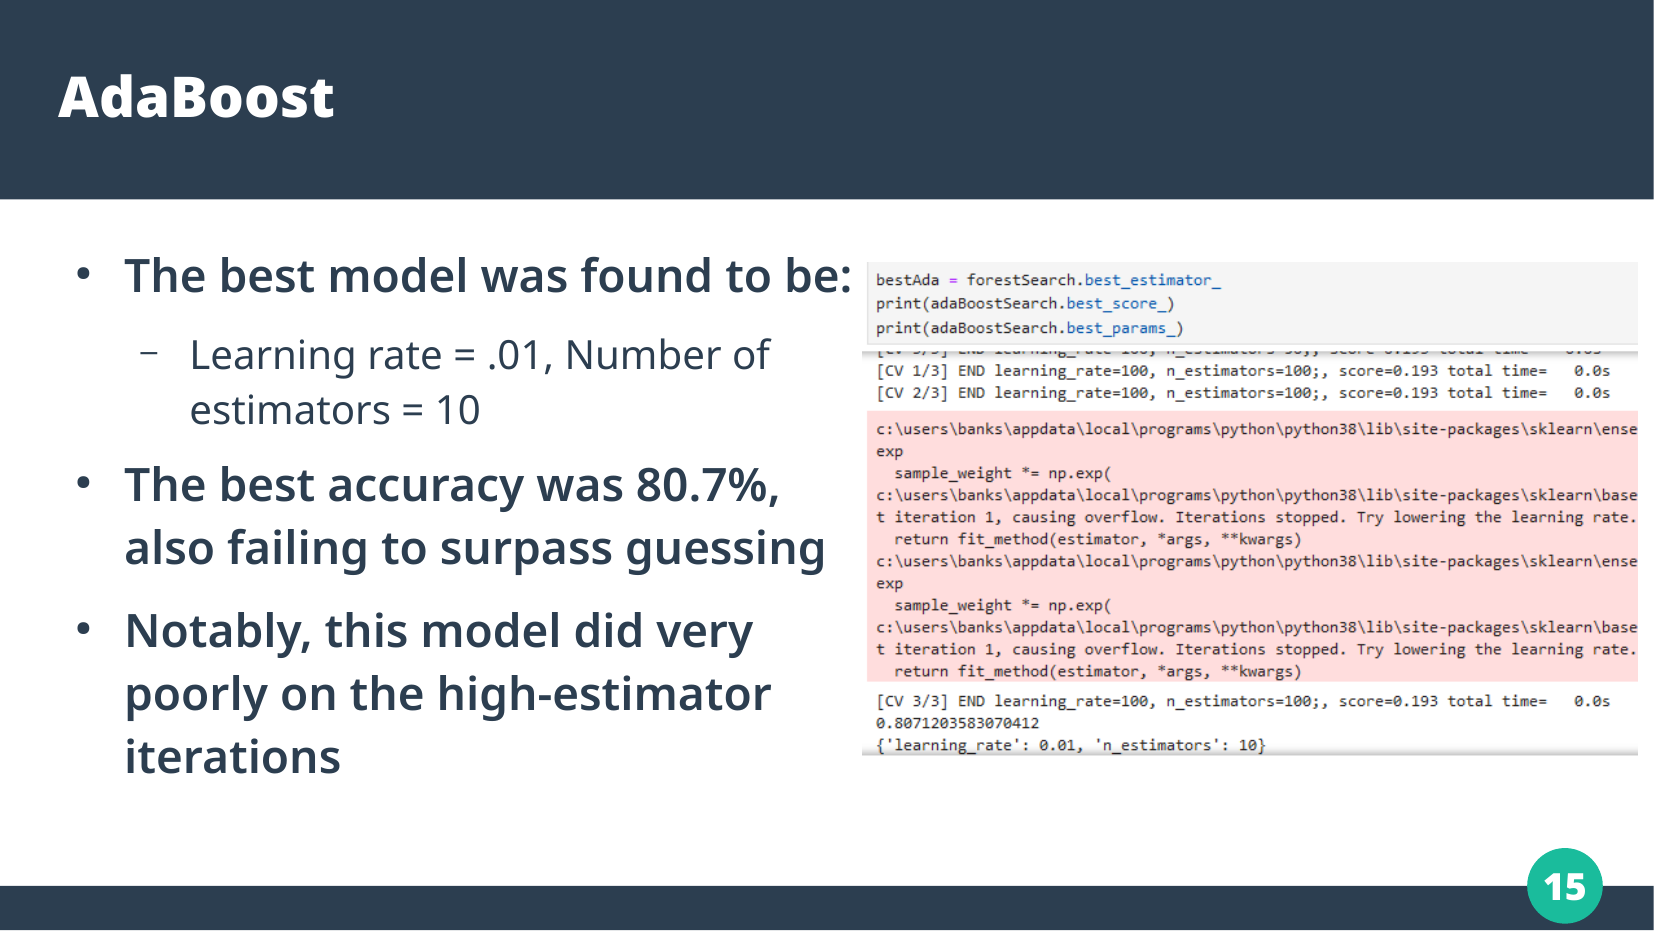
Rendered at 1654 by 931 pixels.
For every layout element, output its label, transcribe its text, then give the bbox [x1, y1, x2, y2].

list The best model was found to be: Learning rate = .01, Number of estimators = 10 The best accuracy was 80.7%, also failing to surpass guessing Notably, this model did very poorly on the high-estimator iterations [59, 243, 863, 864]
picture [862, 262, 1638, 788]
title AdaBoost [59, 37, 1595, 155]
